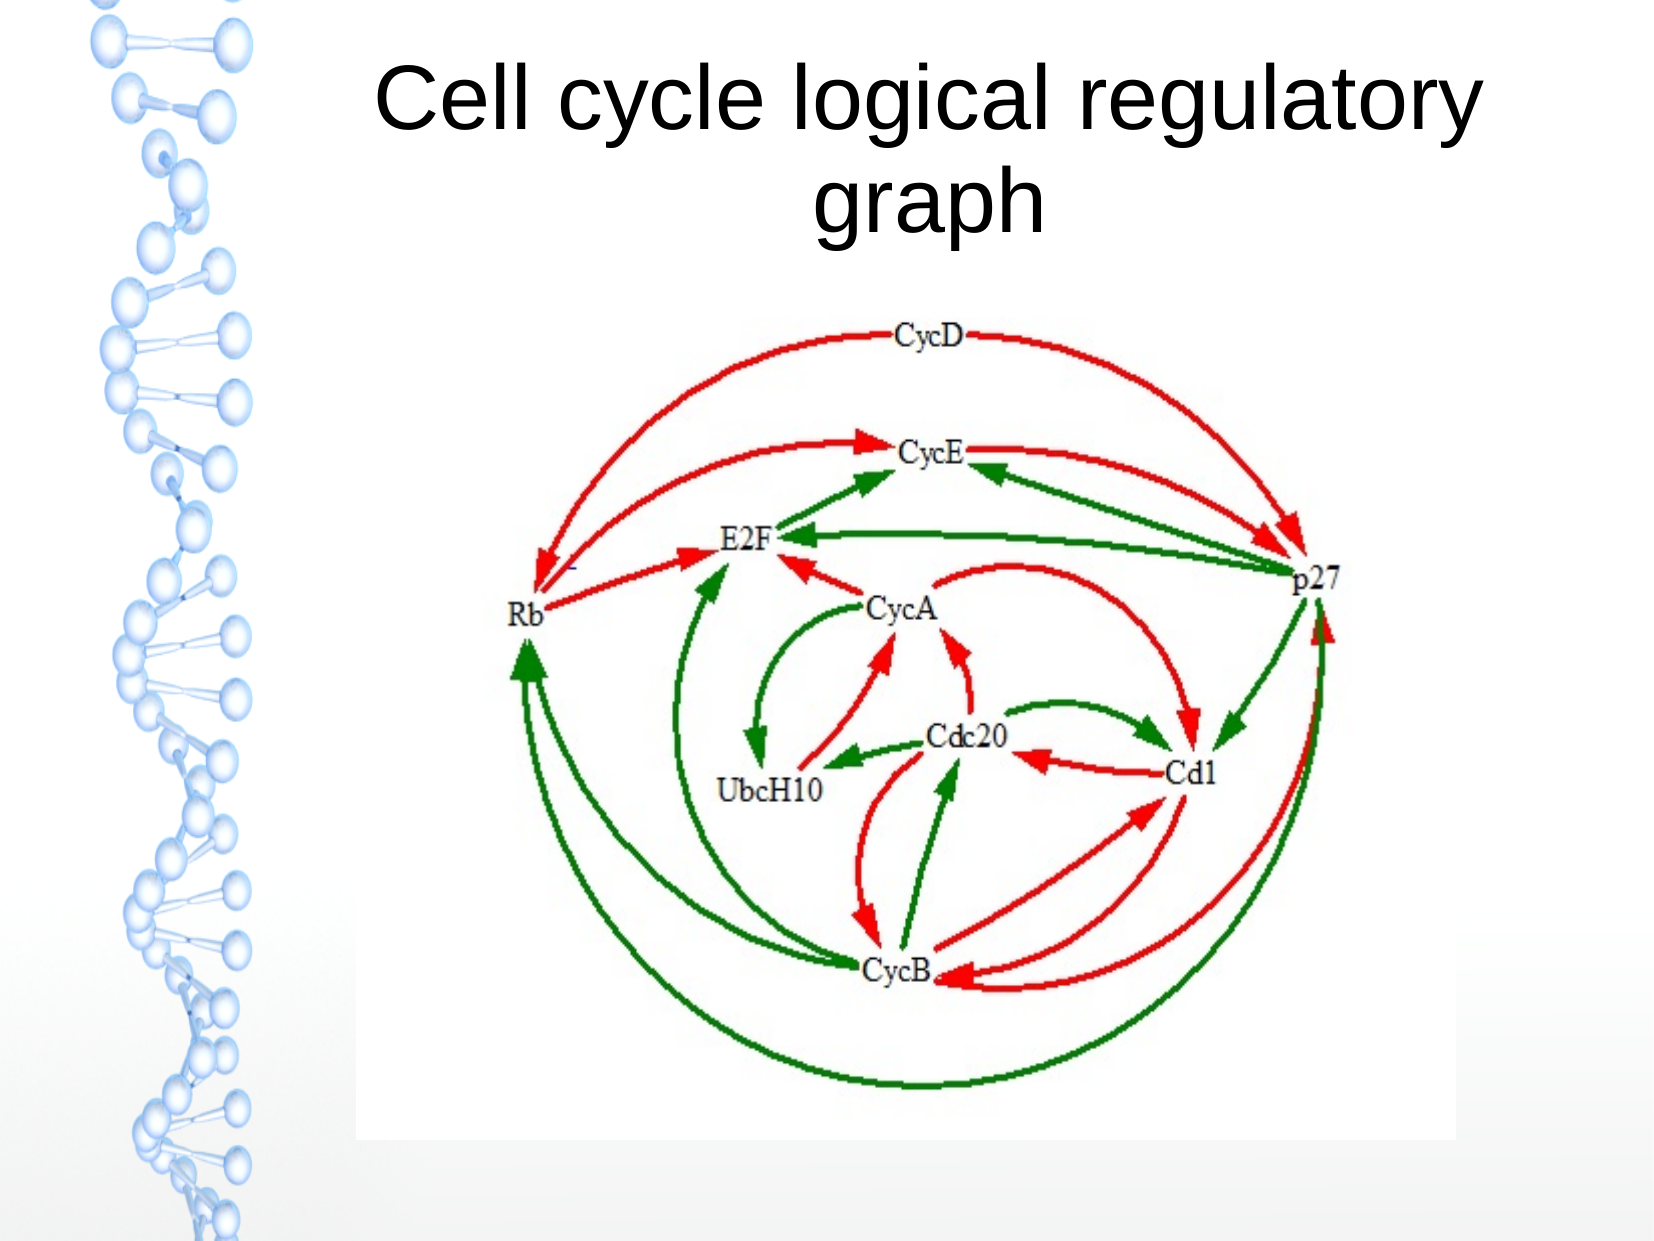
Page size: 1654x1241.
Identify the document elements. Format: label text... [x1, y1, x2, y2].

picture [0, 0, 1654, 1241]
title Cell cycle logical regulatory graph [265, 46, 1595, 253]
